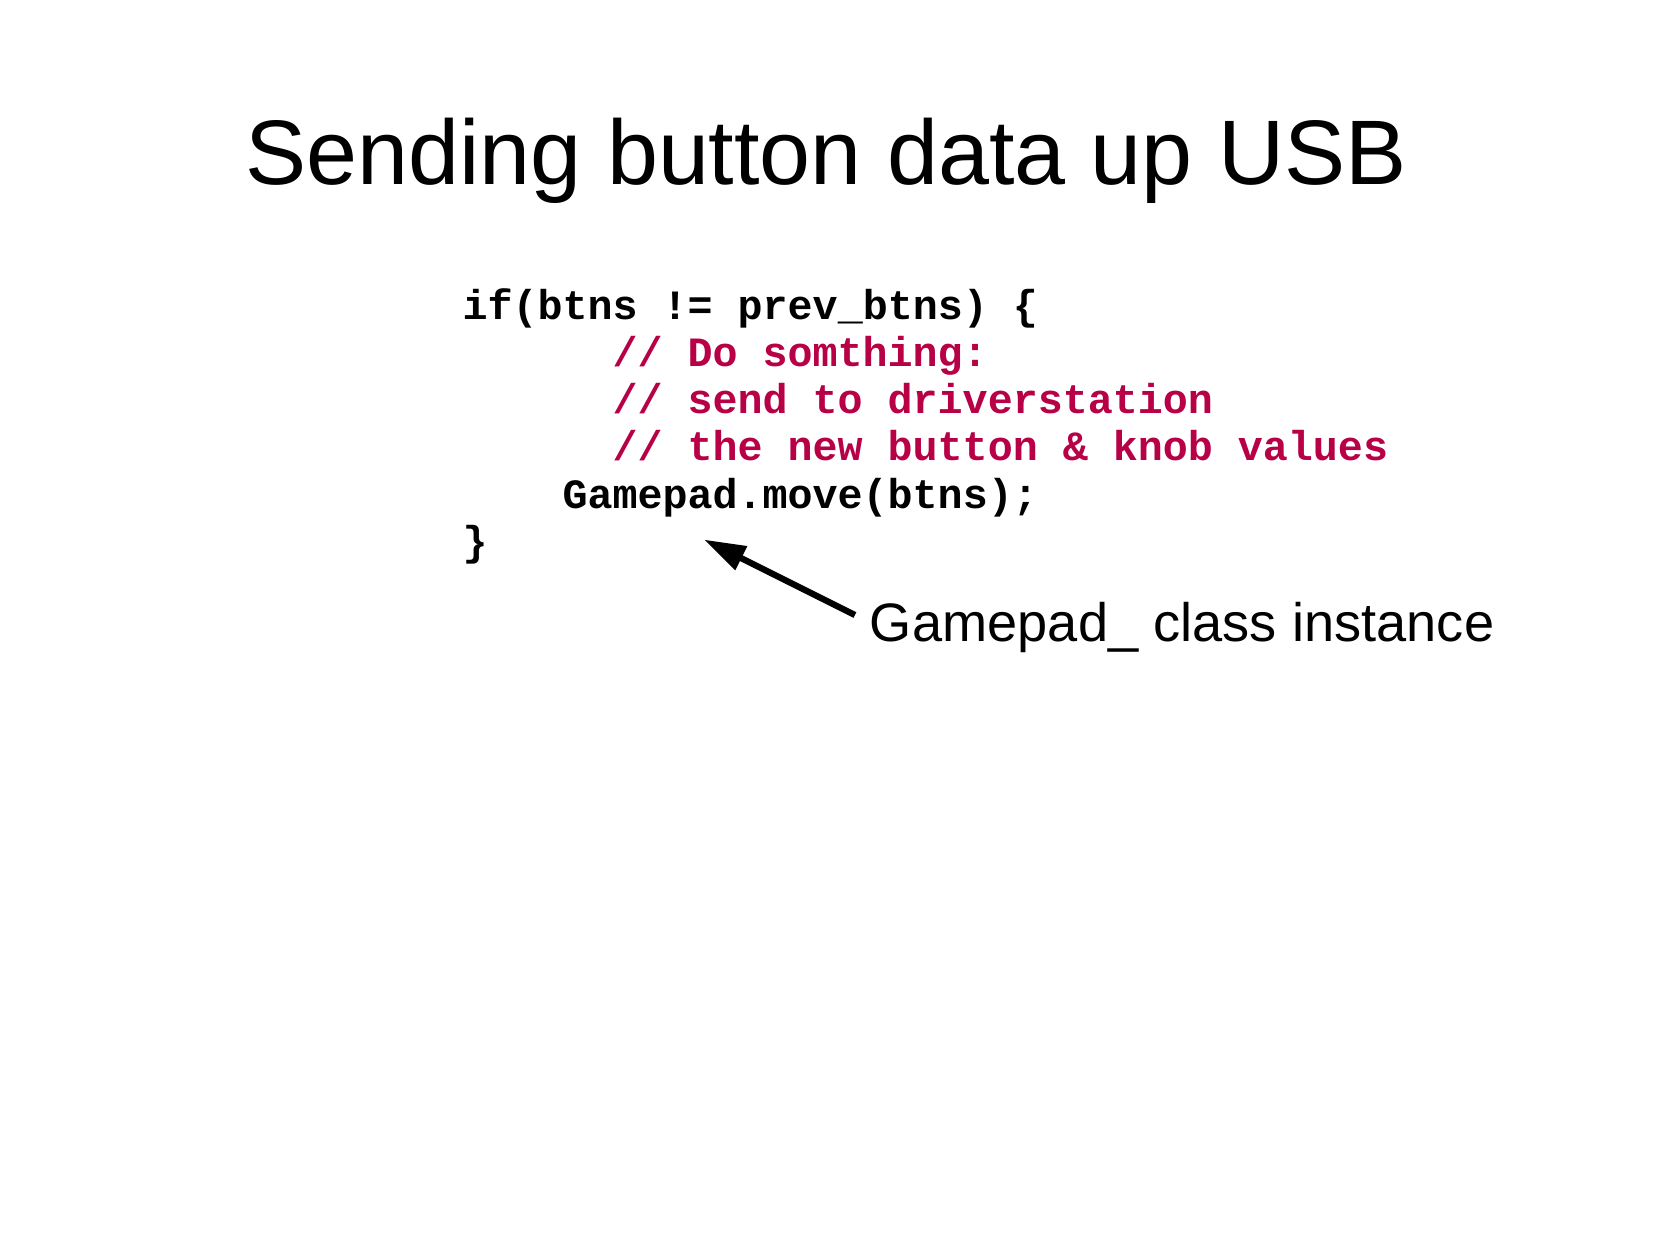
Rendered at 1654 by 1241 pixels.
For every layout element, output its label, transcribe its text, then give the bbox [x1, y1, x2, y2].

title Sending button data up USB [82, 49, 1571, 257]
text_box Gamepad_ class instance [854, 585, 1546, 721]
text_box if(btns != prev_btns) { // Do somthing: // send to driverstation // the new button & knob values Gamepad.move(btns); } [347, 210, 1563, 1107]
